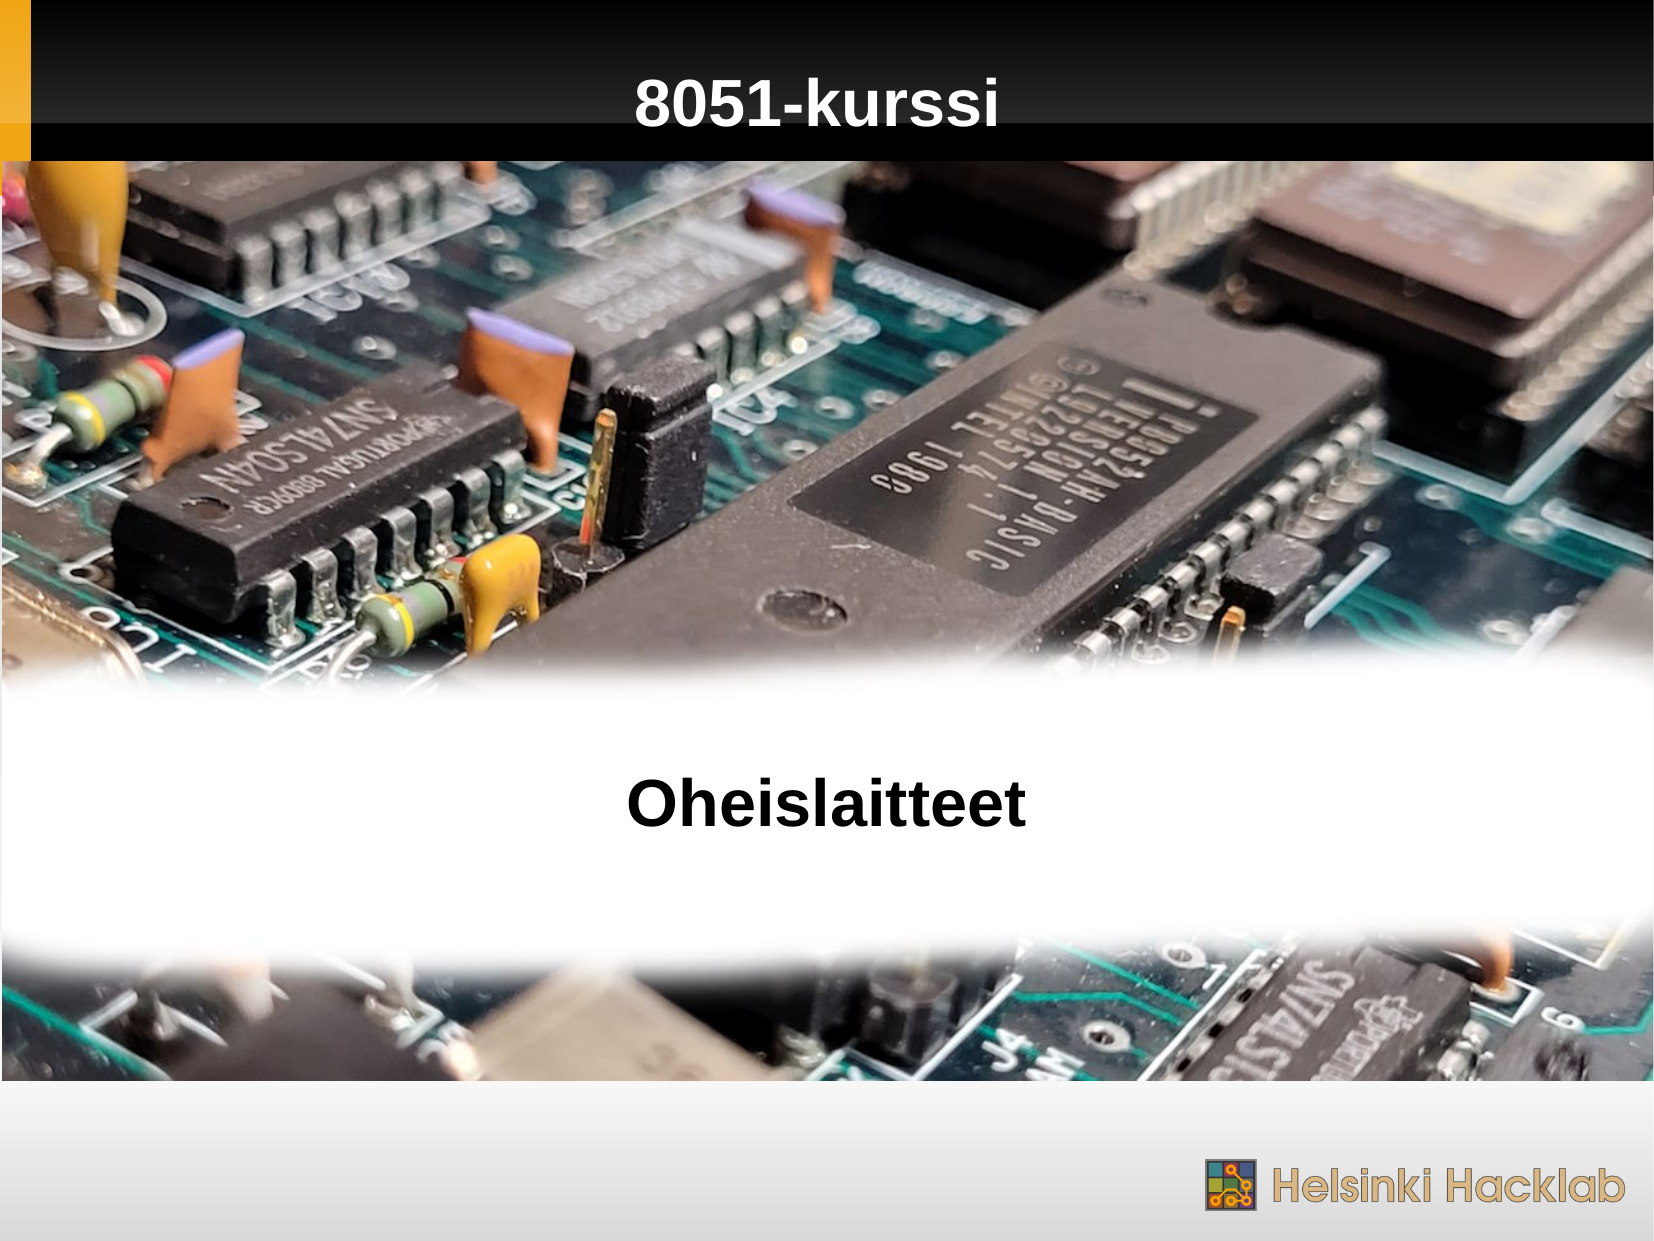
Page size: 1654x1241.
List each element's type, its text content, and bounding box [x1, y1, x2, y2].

picture [0, 0, 1654, 1241]
title 8051-kurssi [29, 0, 1607, 208]
text_box Oheislaitteet [147, 691, 1506, 916]
